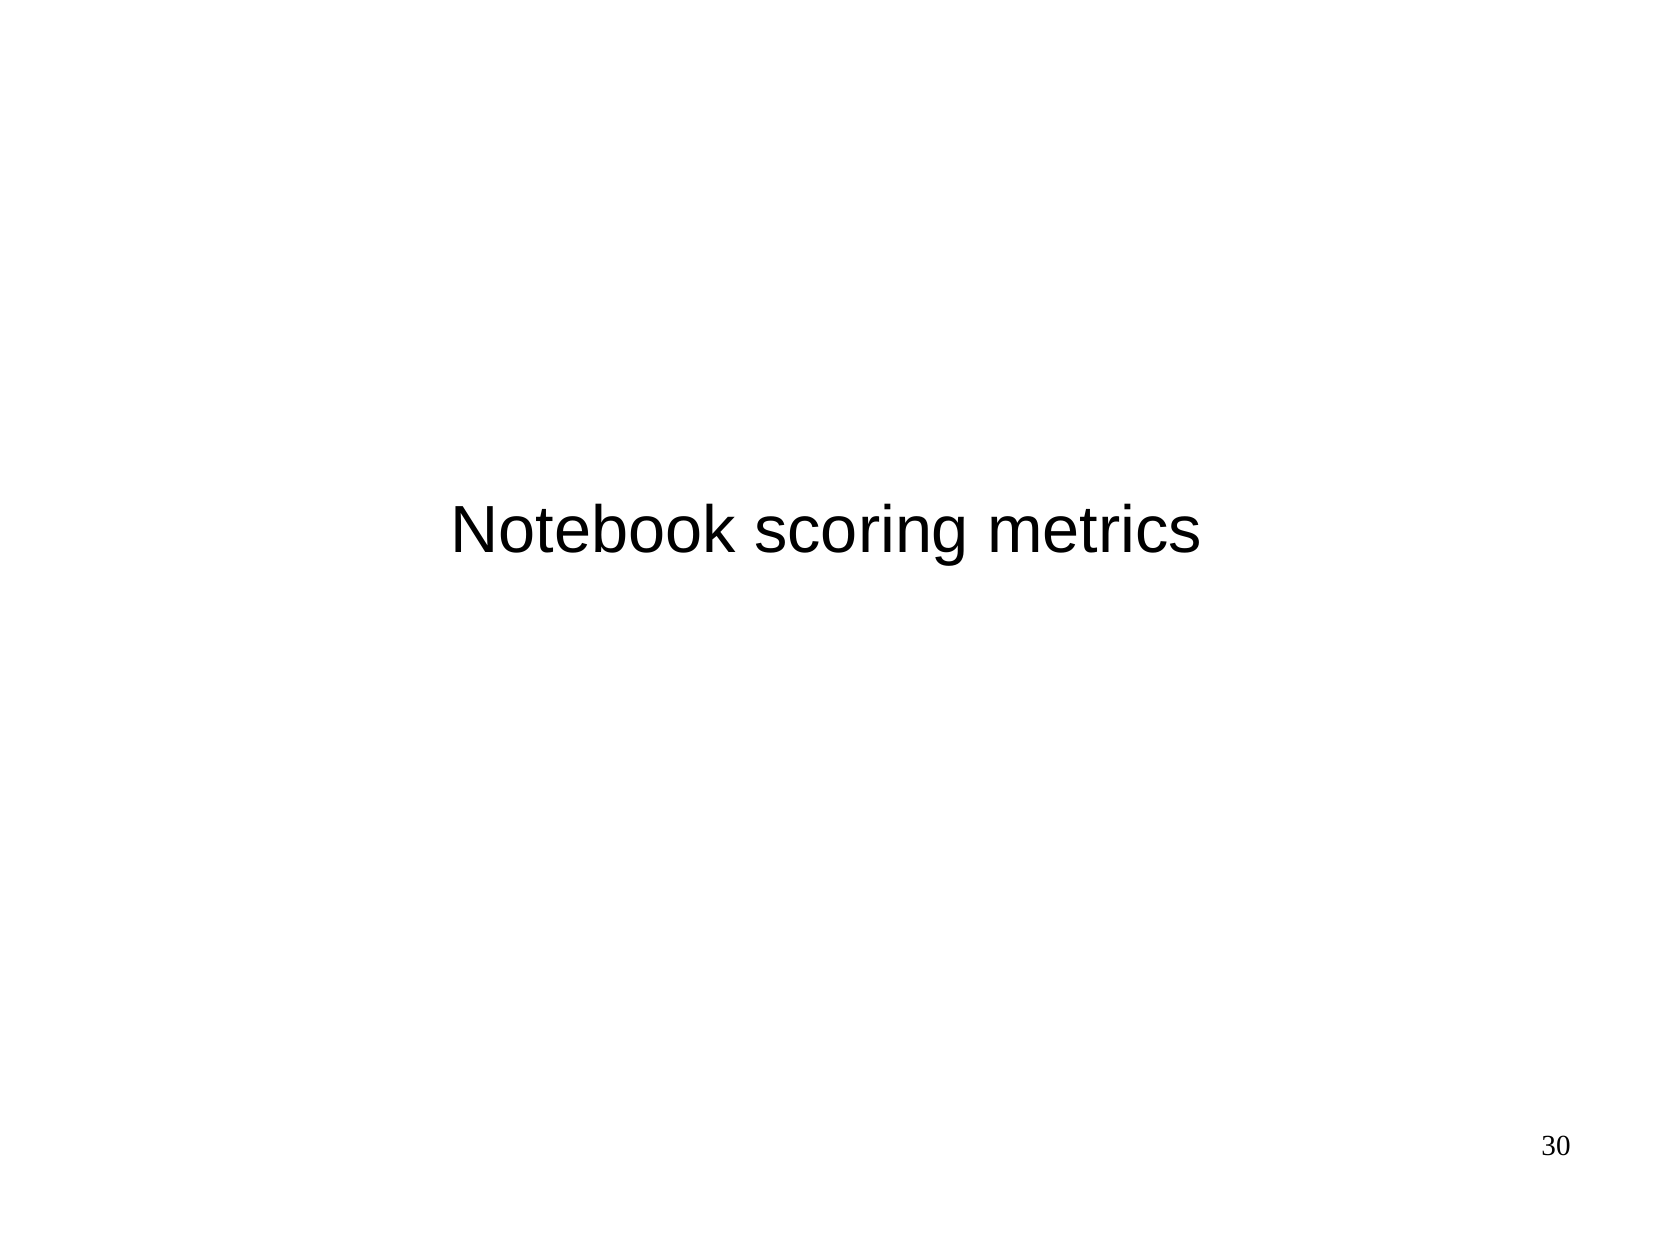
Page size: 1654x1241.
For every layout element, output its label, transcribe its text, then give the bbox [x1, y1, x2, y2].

subtitle Notebook scoring metrics [82, 49, 1571, 1010]
